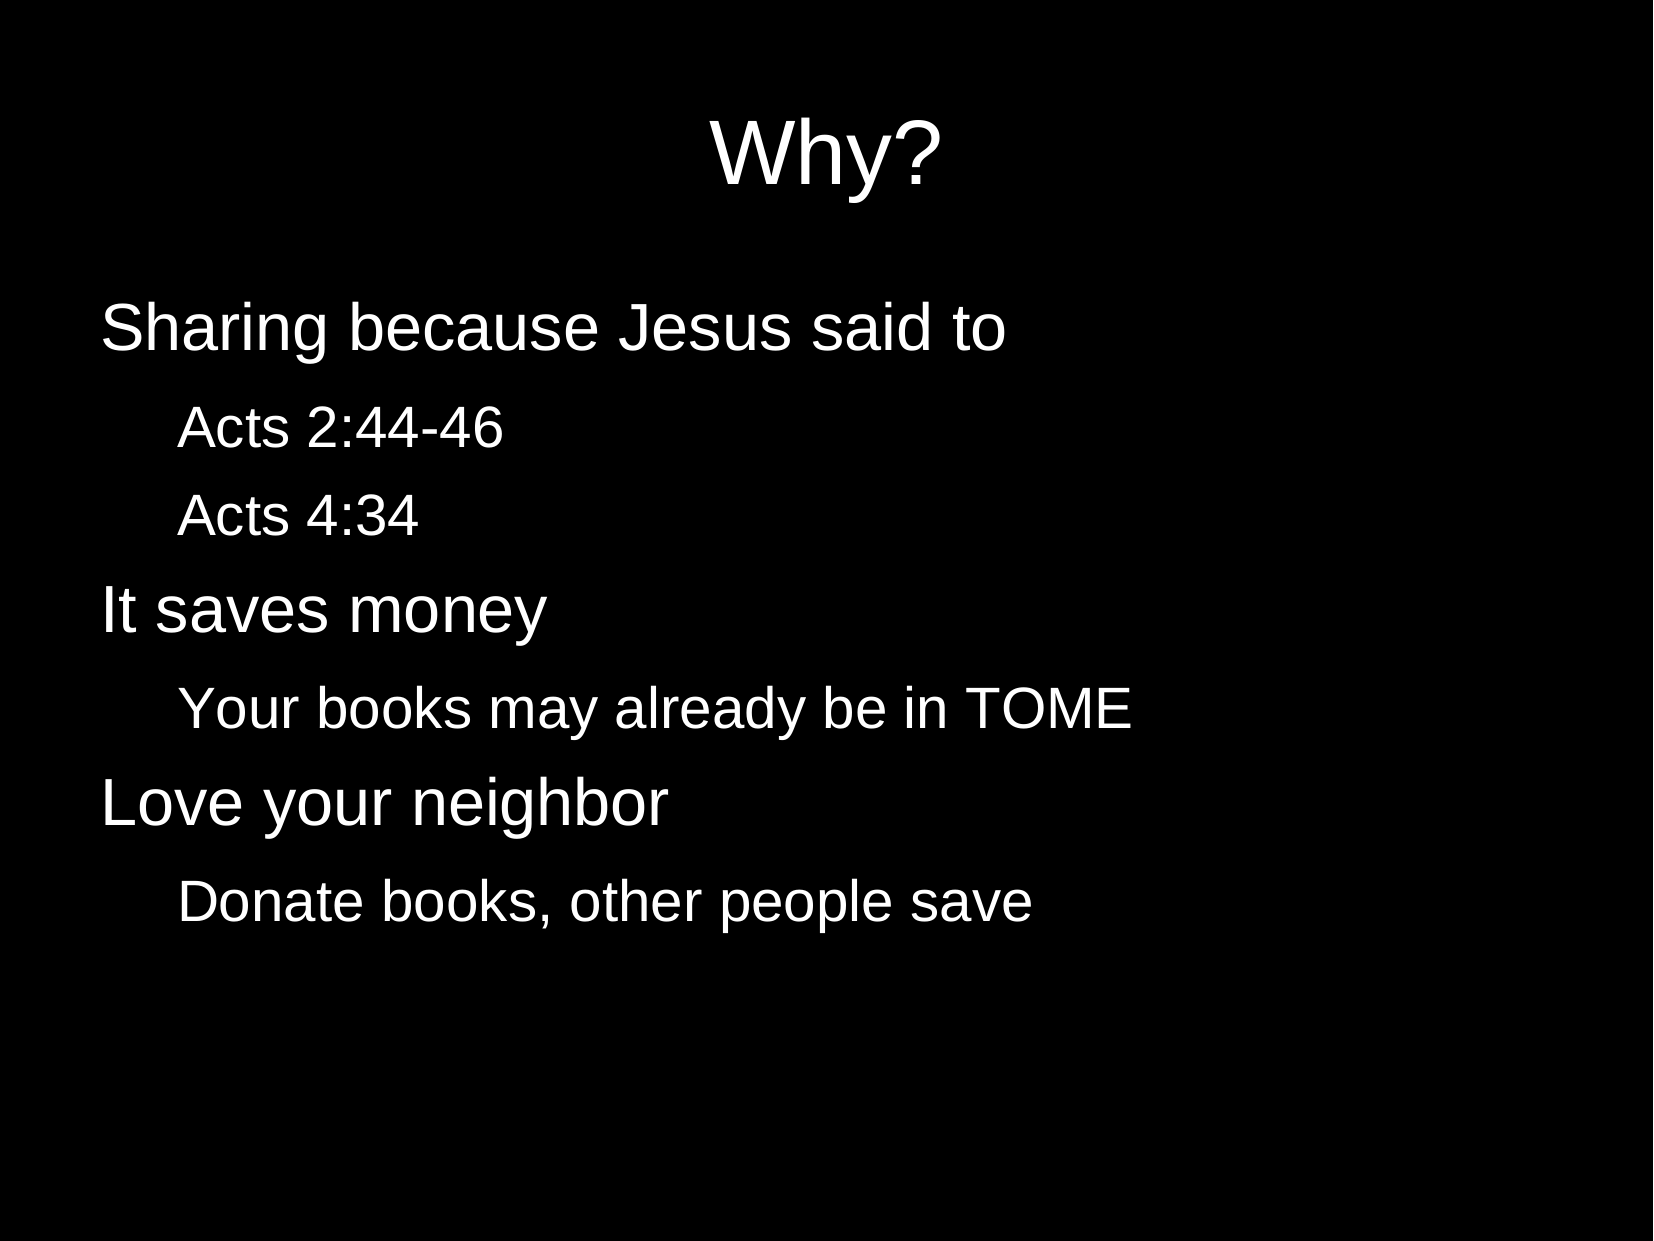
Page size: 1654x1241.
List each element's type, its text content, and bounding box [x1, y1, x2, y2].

list Sharing because Jesus said to Acts 2:44-46 Acts 4:34 It saves money Your books may already be in TOME Love your neighbor Donate books, other people save [82, 290, 1571, 1095]
title Why? [82, 49, 1571, 257]
